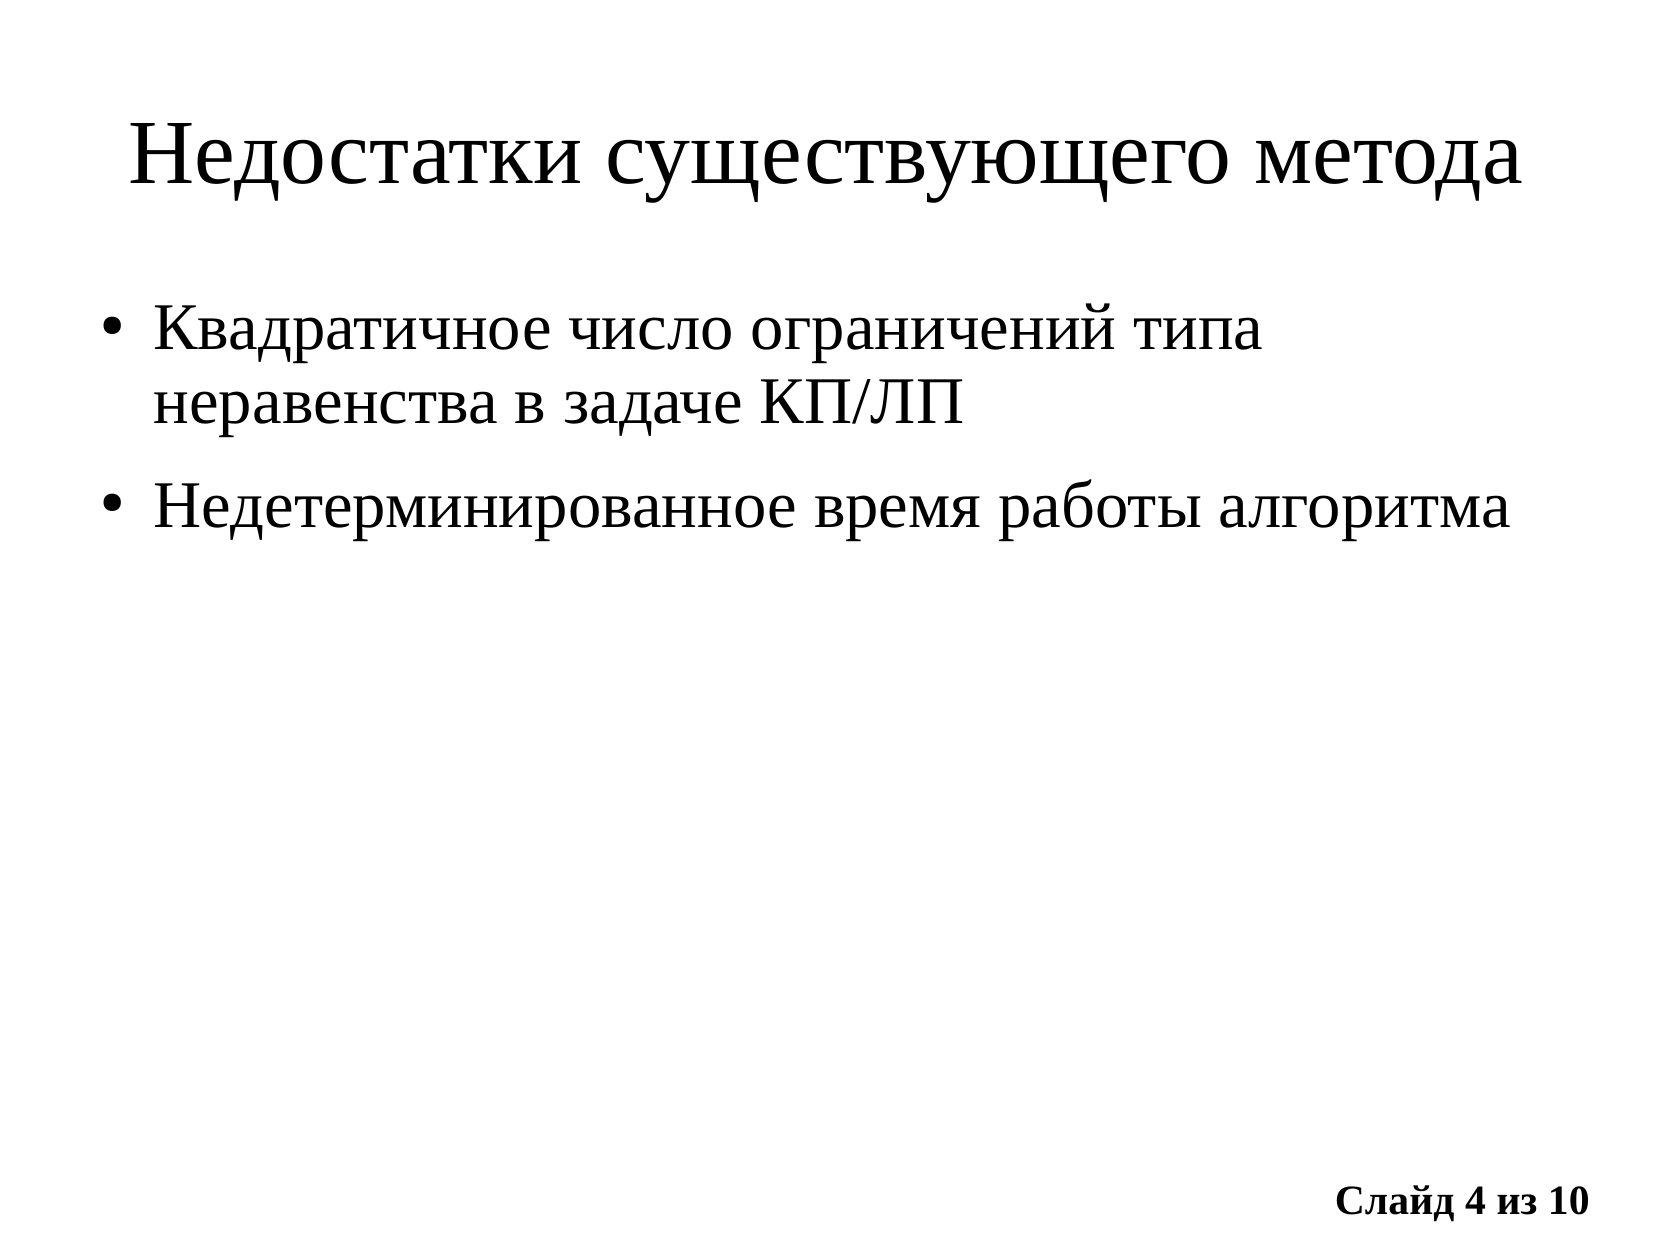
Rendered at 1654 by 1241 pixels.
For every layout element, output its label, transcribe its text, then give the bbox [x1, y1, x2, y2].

list Квадратичное число ограничений типа неравенства в задаче КП/ЛП Недетерминированное время работы алгоритма [82, 290, 1571, 1241]
title Недостатки существующего метода [82, 49, 1571, 257]
